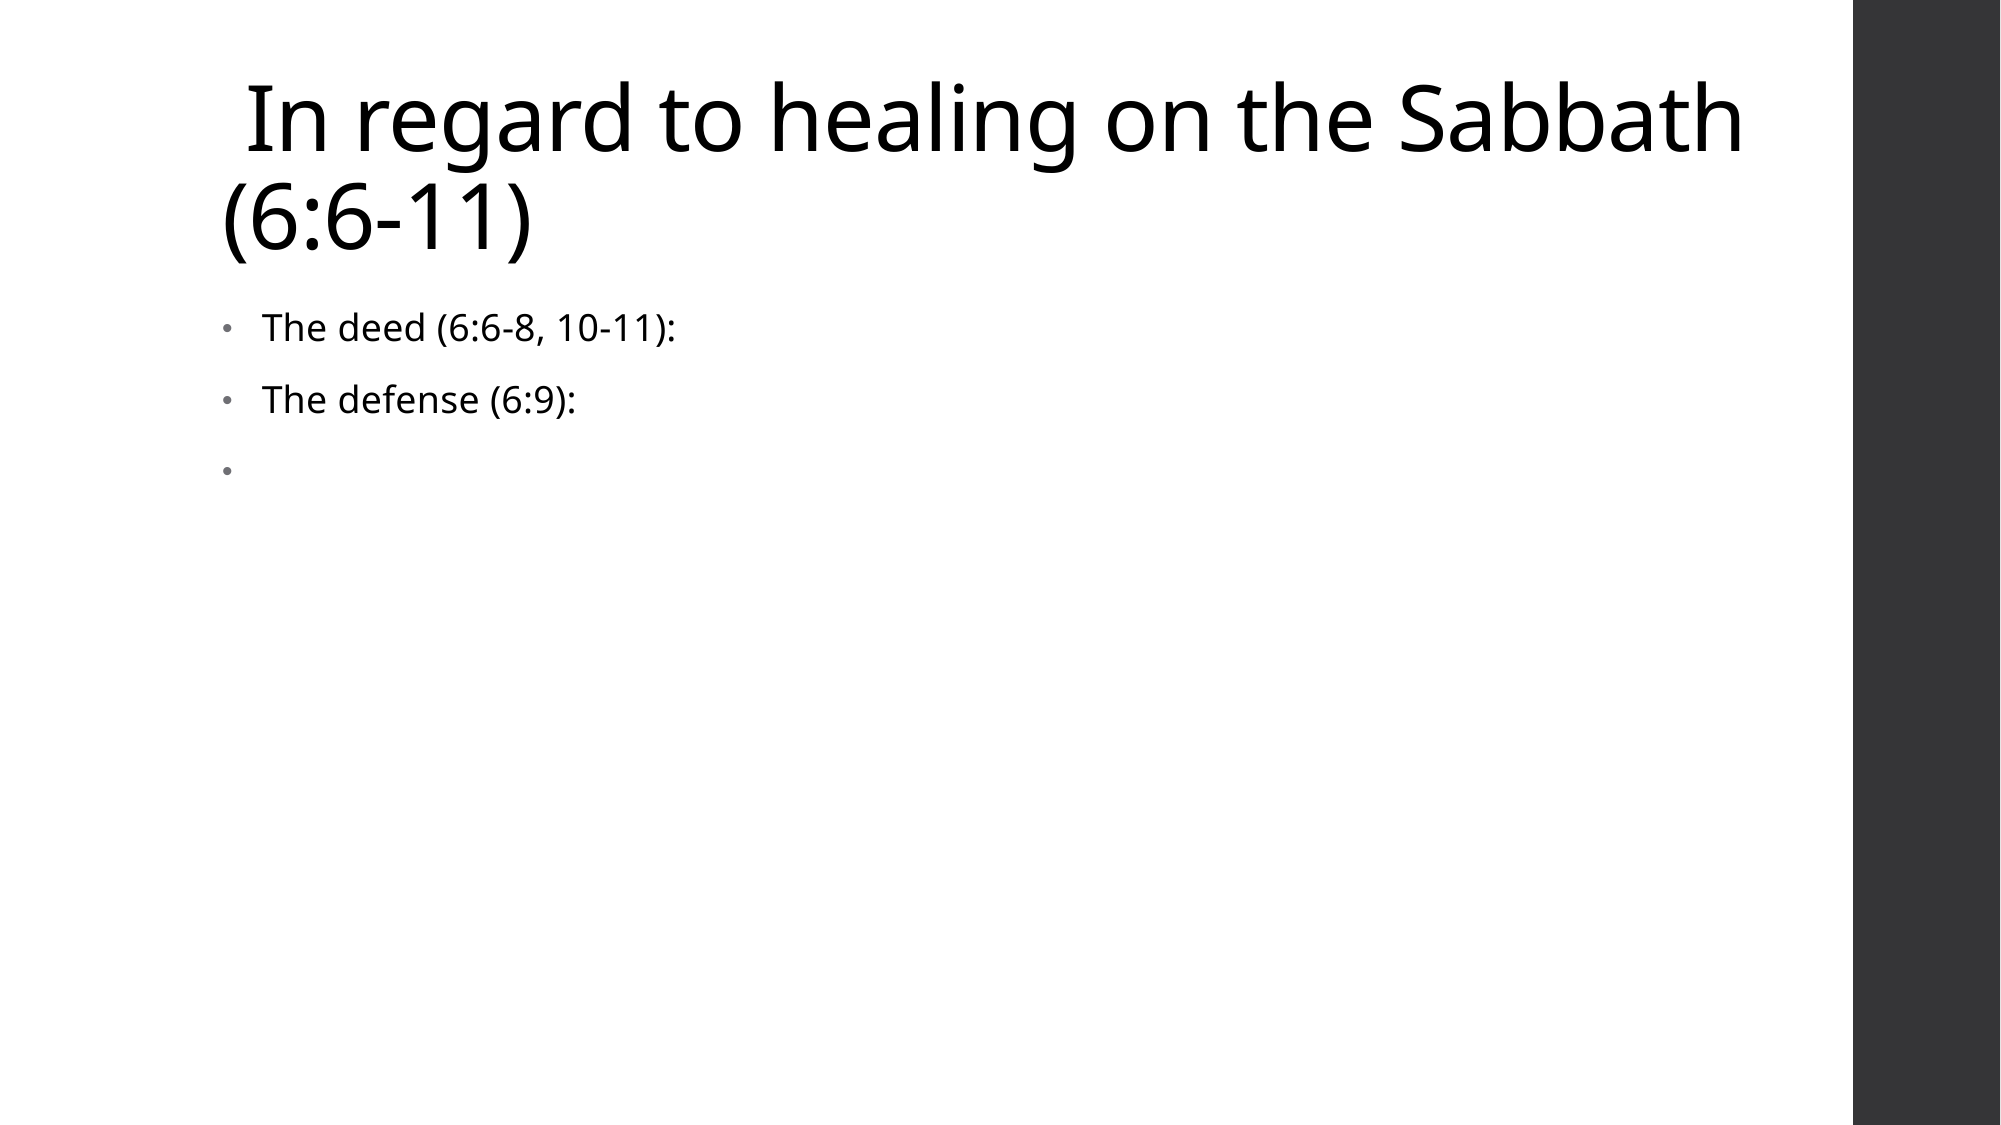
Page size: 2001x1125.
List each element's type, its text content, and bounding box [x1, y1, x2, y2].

list The deed (6:6-8, 10-11): The defense (6:9): [206, 299, 1617, 1014]
title In regard to healing on the Sabbath (6:6-11) [206, 60, 1797, 278]
